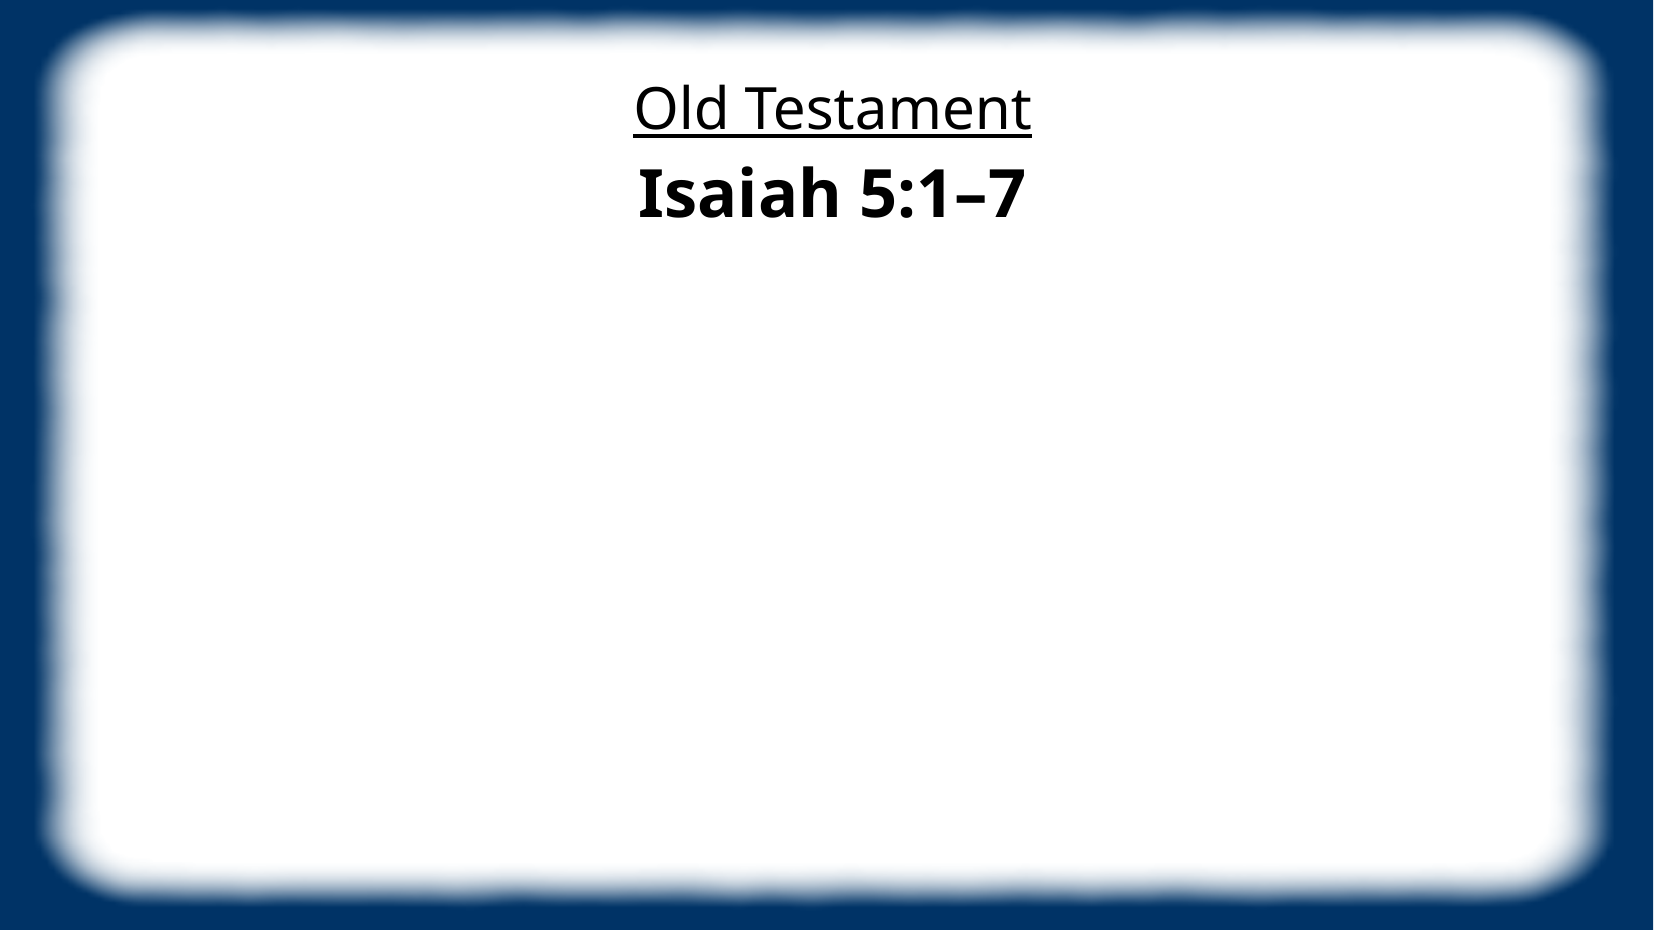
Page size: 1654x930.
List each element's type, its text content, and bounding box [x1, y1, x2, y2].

text_box Old Testament Isaiah 5:1–7 [270, 59, 1396, 241]
picture [0, 0, 1654, 930]
